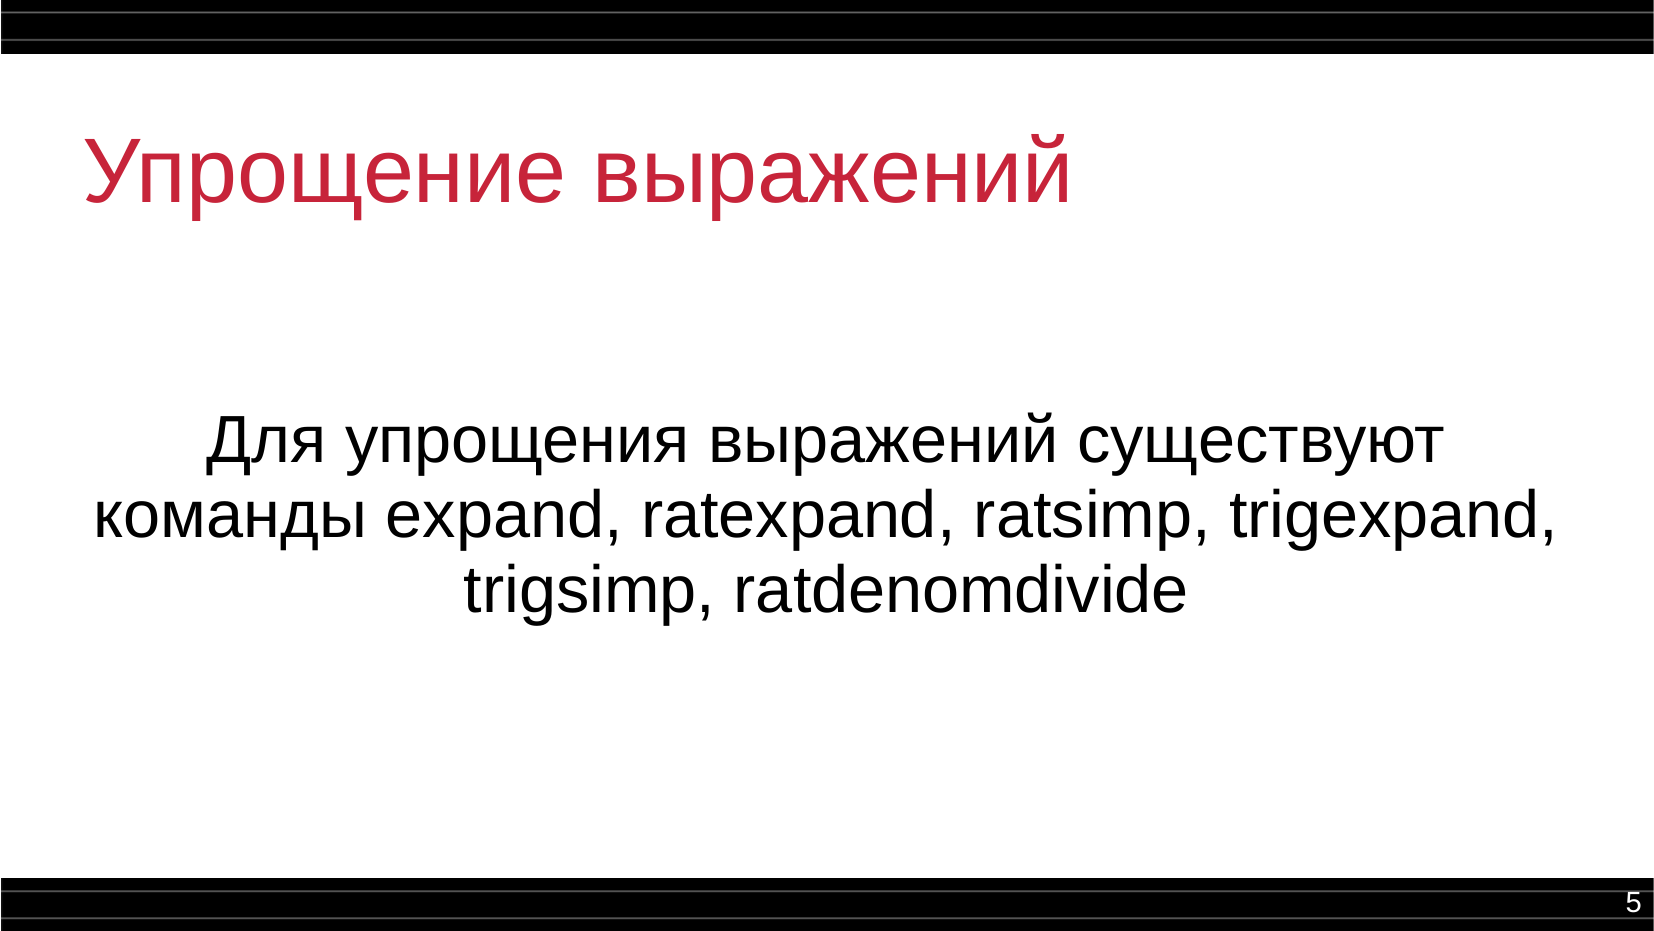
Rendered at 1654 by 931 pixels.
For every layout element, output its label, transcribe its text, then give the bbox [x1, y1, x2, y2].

title Упрощение выражений [82, 92, 1571, 249]
subtitle Для упрощения выражений существуют команды expand, ratexpand, ratsimp, trigexpand, trigsimp, ratdenomdivide [82, 271, 1571, 758]
picture [1, 0, 1654, 54]
picture [1, 878, 1654, 931]
